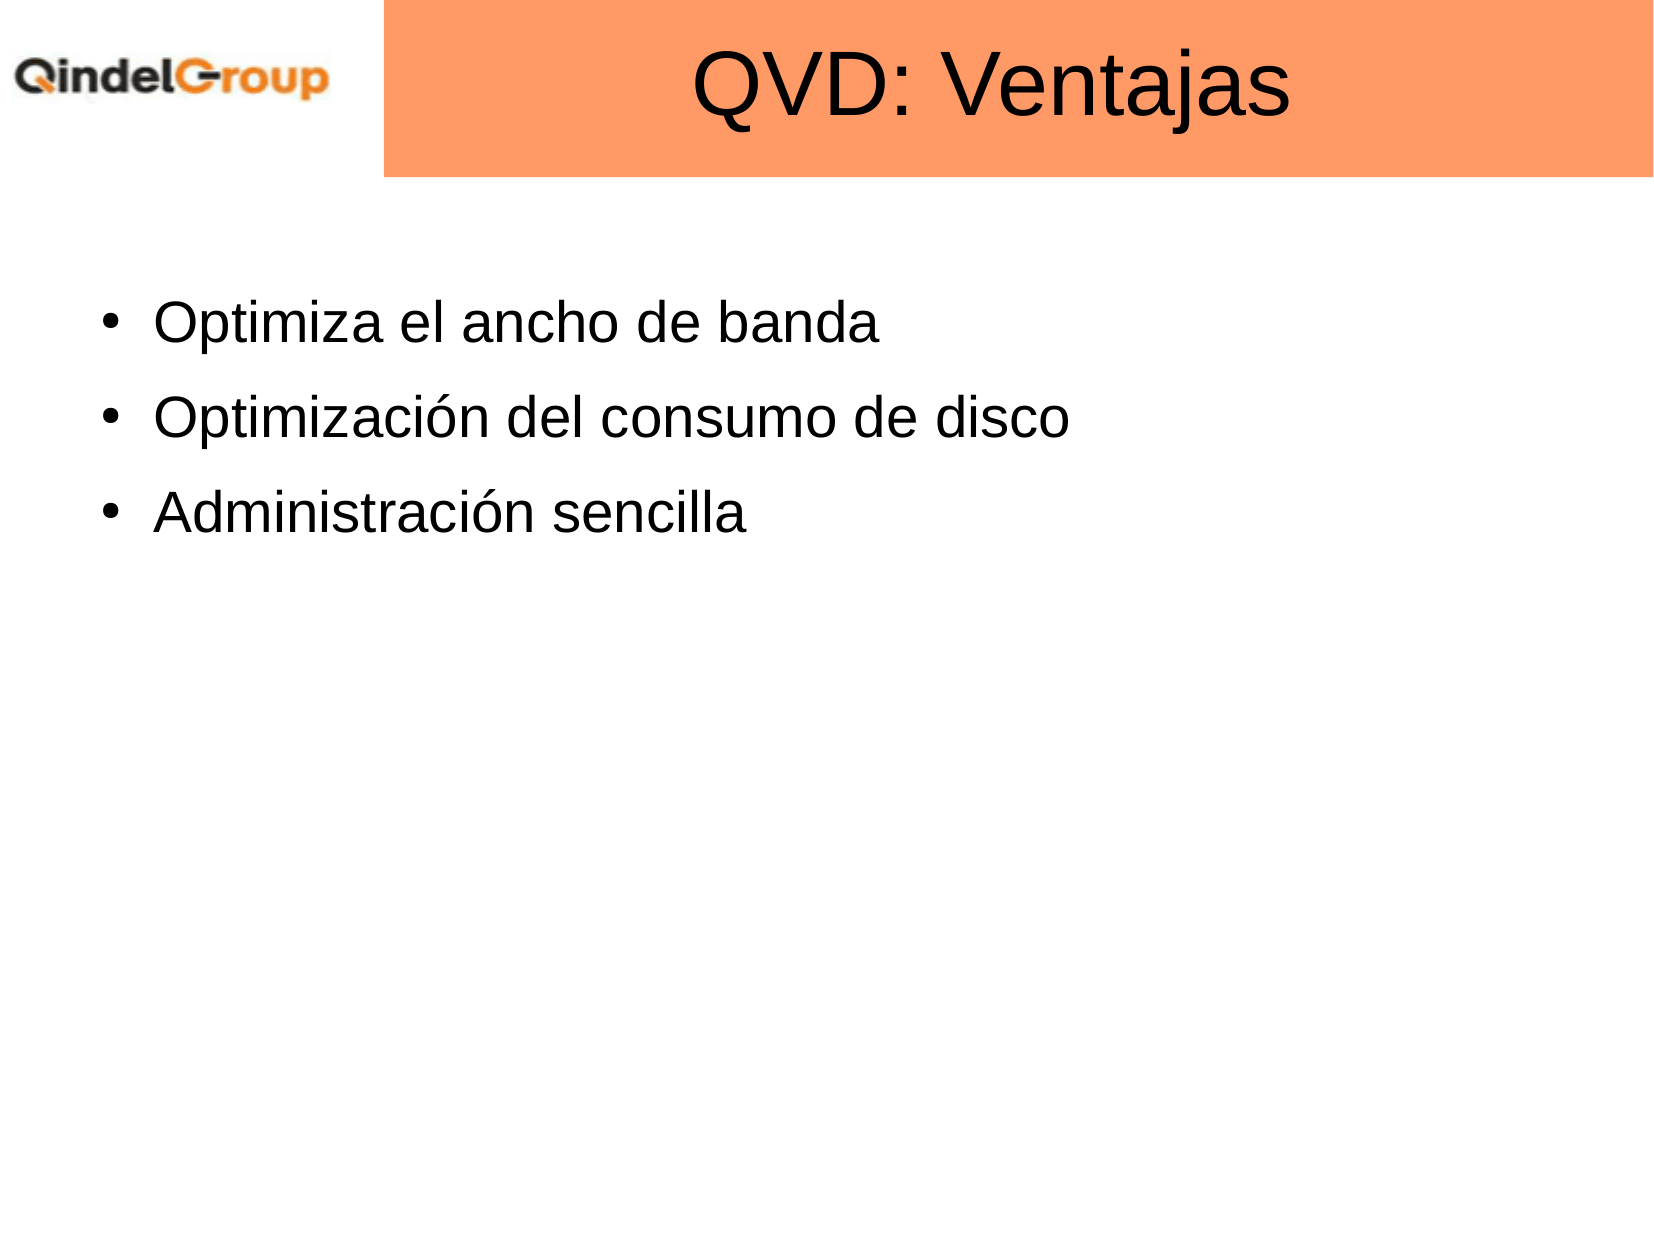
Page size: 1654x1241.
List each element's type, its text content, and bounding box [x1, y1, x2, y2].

list Optimiza el ancho de banda Optimización del consumo de disco Administración sencilla [82, 290, 1571, 1109]
title QVD: Ventajas [413, 27, 1571, 141]
picture [4, 51, 344, 107]
